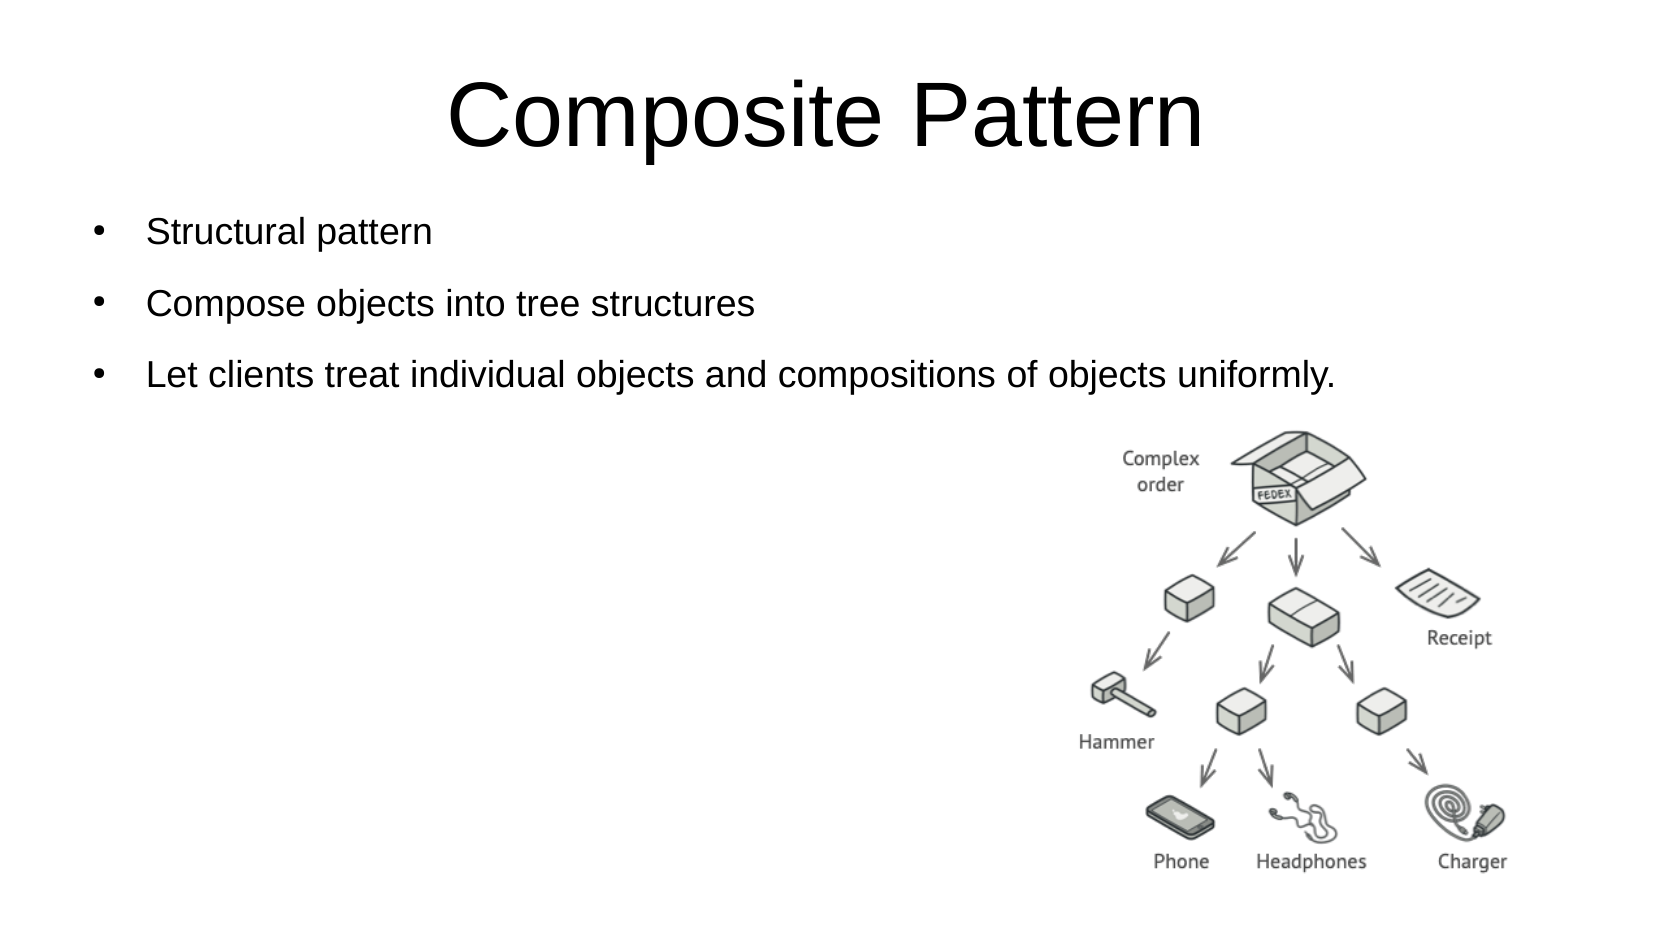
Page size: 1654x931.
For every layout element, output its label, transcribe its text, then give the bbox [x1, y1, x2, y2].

list Structural pattern Compose objects into tree structures Let clients treat individual objects and compositions of objects uniformly. [75, 210, 1564, 751]
picture [1057, 412, 1538, 893]
title Composite Pattern [82, 37, 1571, 193]
